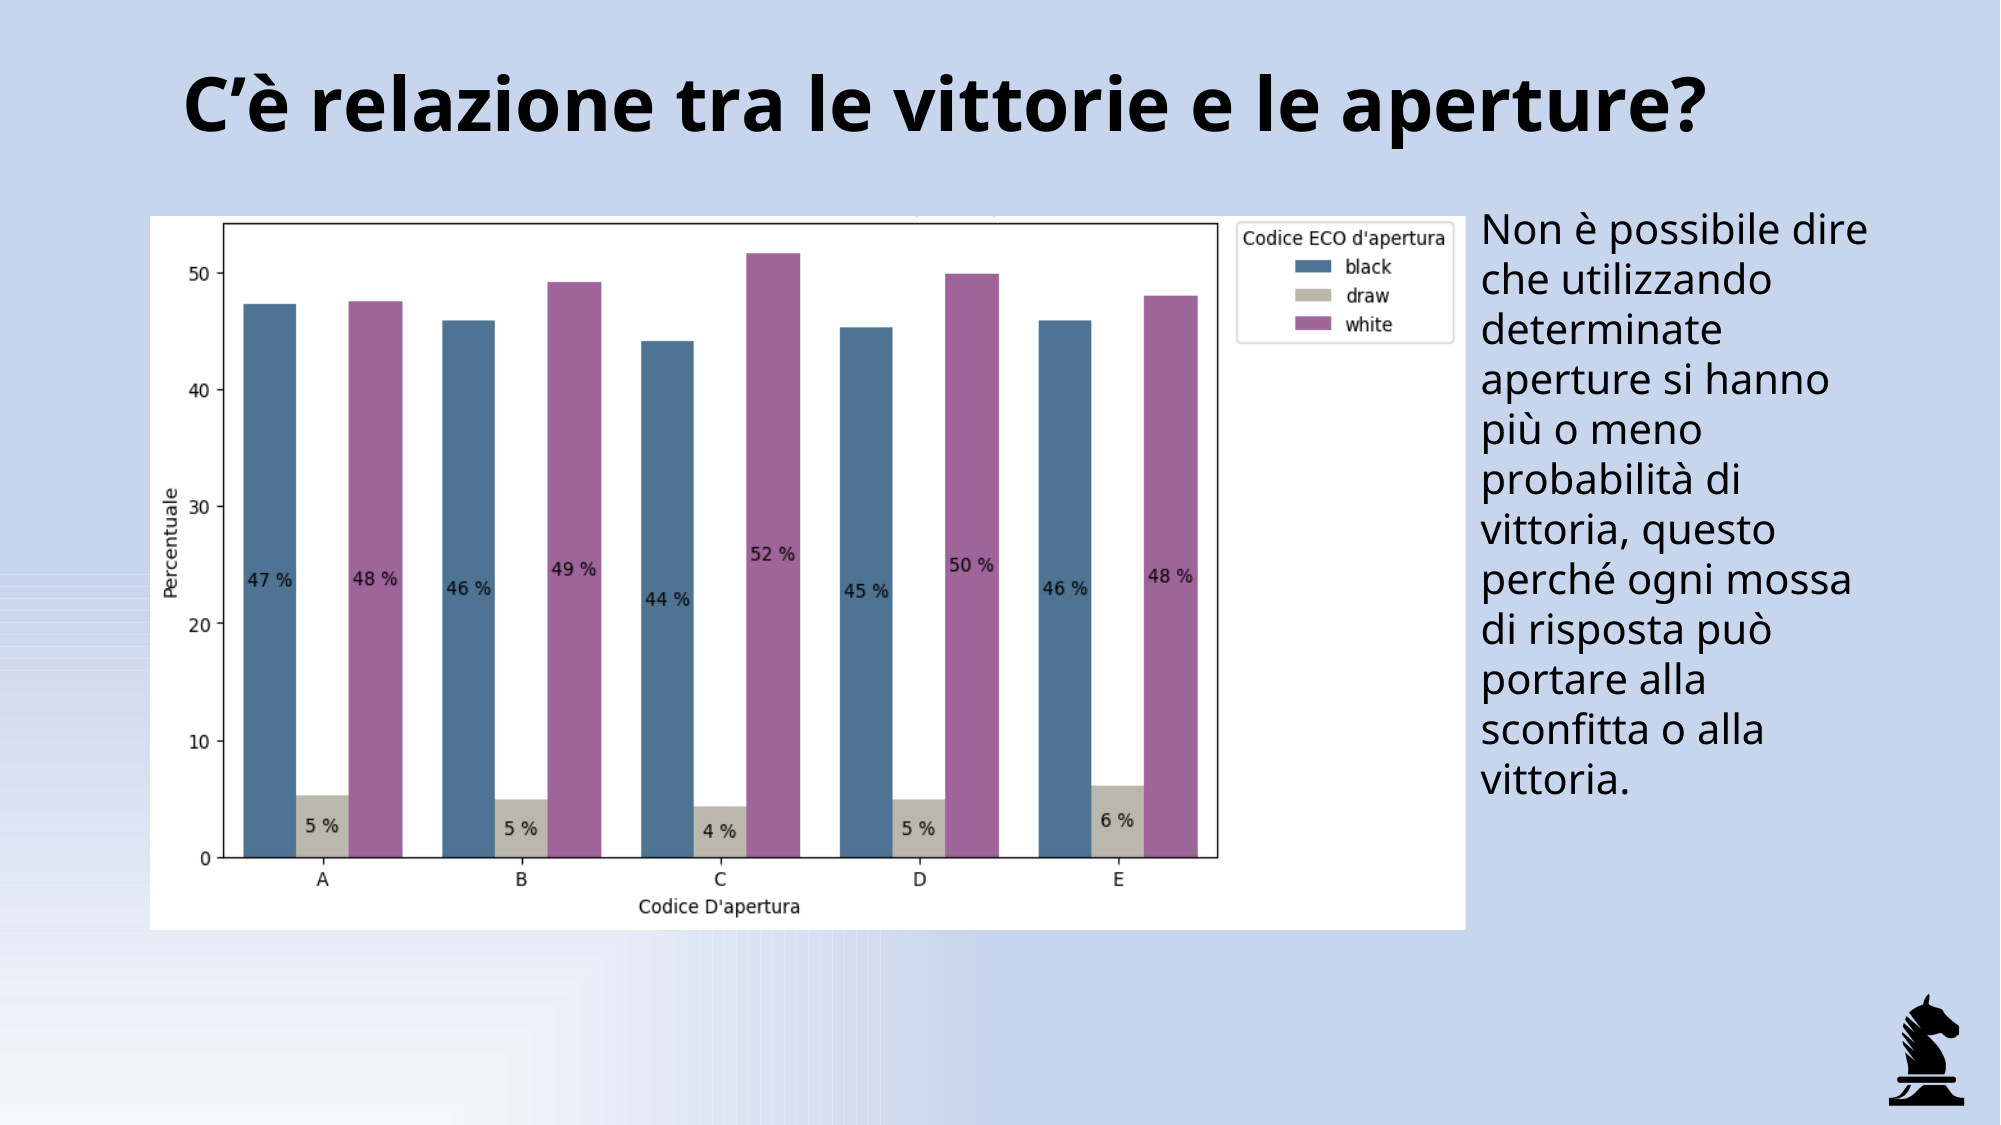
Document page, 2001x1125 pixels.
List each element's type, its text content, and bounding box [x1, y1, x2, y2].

picture [150, 216, 1466, 930]
text_box C’è relazione tra le vittorie e le aperture? [167, 49, 1956, 156]
picture [1850, 975, 2000, 1125]
text_box Non è possibile dire che utilizzando determinate aperture si hanno più o meno probabilità di vittoria, questo perché ogni mossa di risposta può portare alla sconfitta o alla vittoria. [1465, 195, 1894, 766]
